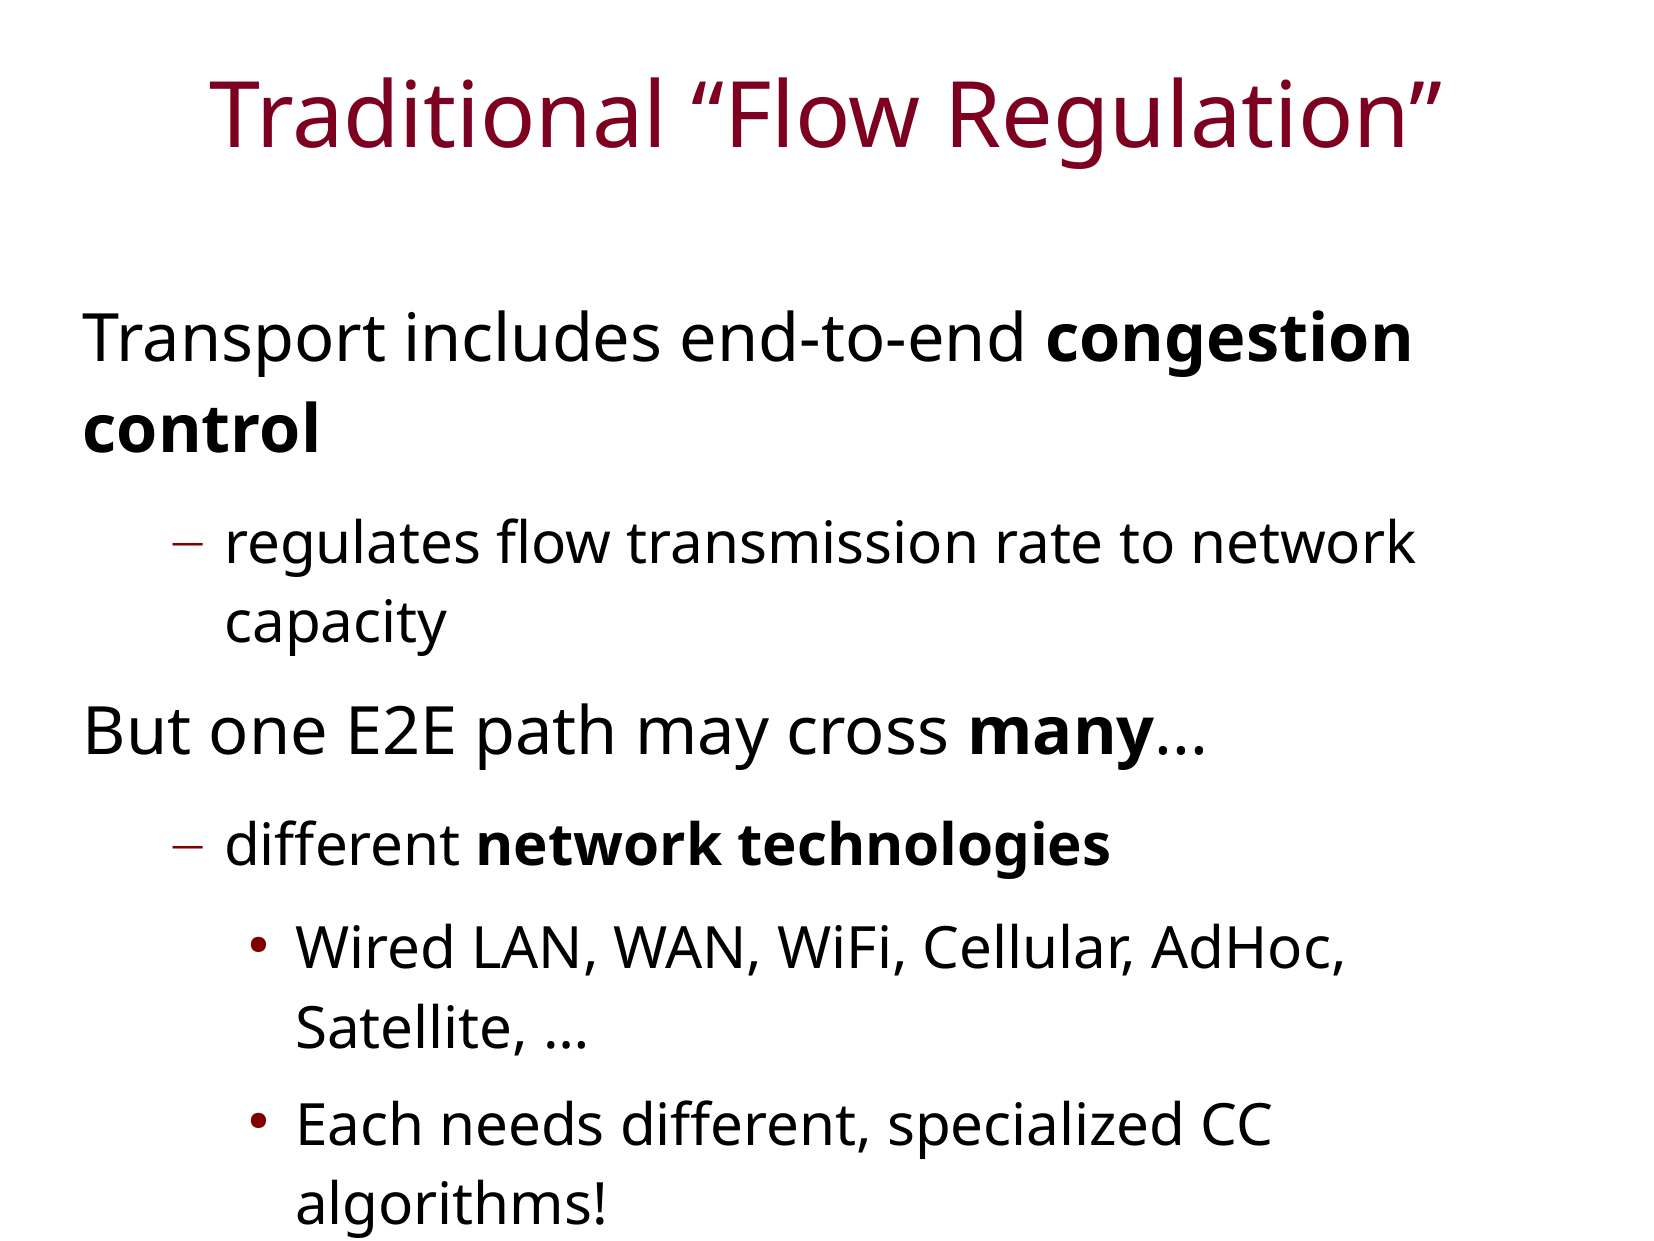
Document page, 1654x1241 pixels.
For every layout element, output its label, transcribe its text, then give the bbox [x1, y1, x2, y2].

list Transport includes end-to-end congestion control regulates flow transmission rate to network capacity But one E2E path may cross many... different network technologies Wired LAN, WAN, WiFi, Cellular, AdHoc, Satellite, … Each needs different, specialized CC algorithms! different administrative domains Each cares about CC algorithm in use! Can't tune performance, fairness in one domain w/o affecting other domains, E2E semantics [RFC3515] [82, 290, 1571, 1185]
title Traditional “Flow Regulation” [82, 8, 1571, 216]
